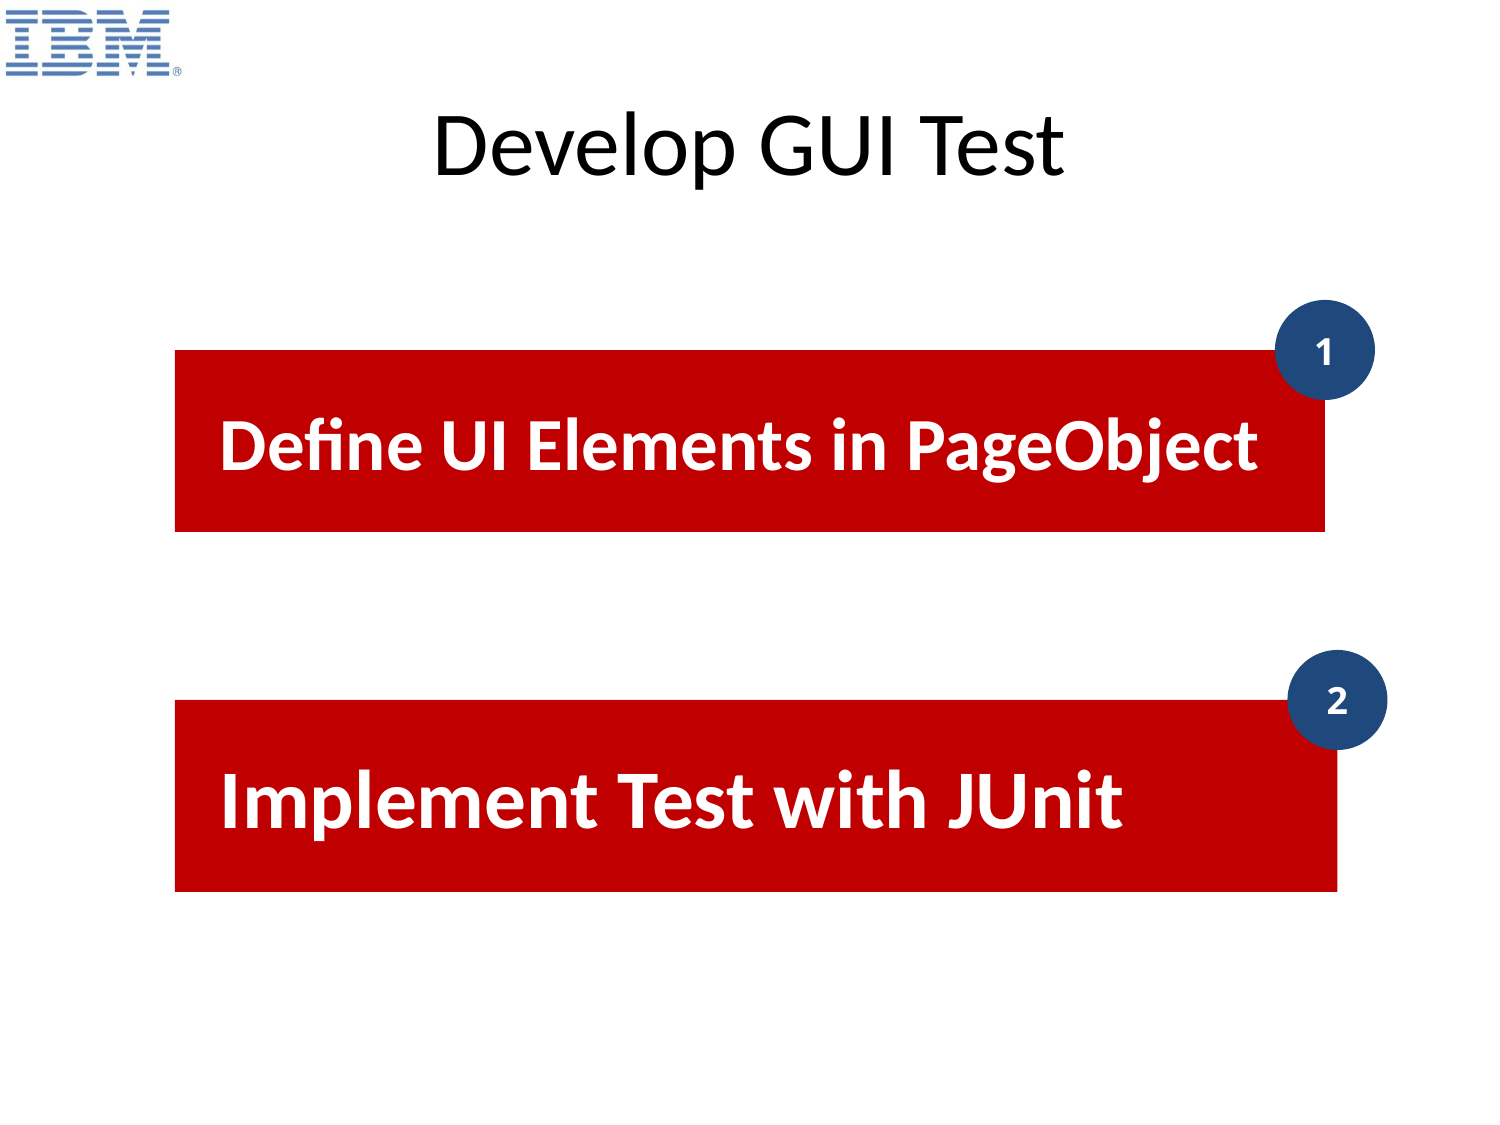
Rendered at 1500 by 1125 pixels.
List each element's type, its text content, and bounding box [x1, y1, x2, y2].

text_box 1 [1274, 299, 1375, 400]
text_box 2 [1287, 649, 1388, 751]
title Develop GUI Test [75, 45, 1426, 233]
text_box Implement Test with JUnit [174, 699, 1338, 892]
text_box Define UI Elements in PageObject [174, 350, 1325, 532]
